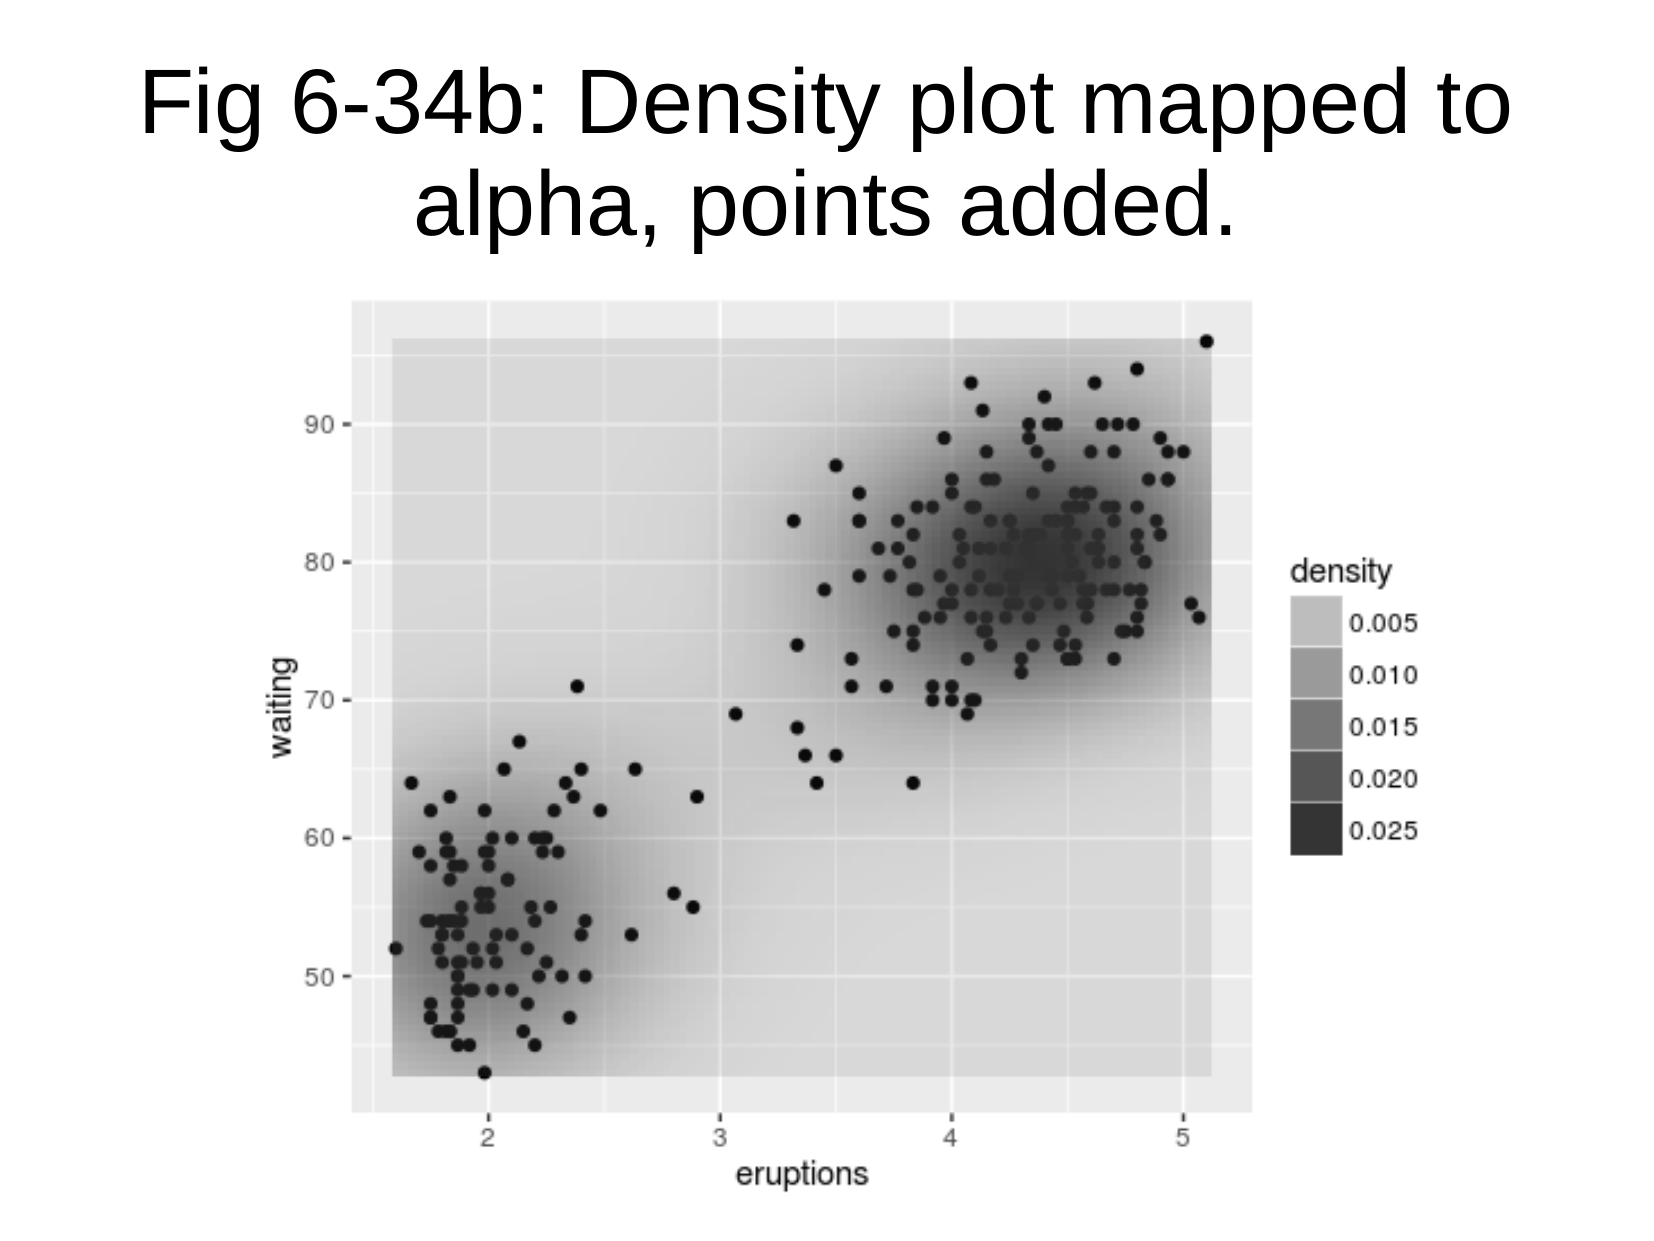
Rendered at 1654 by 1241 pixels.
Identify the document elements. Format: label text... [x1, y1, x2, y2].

picture [244, 285, 1474, 1208]
title Fig 6-34b: Density plot mapped to alpha, points added. [82, 49, 1571, 257]
